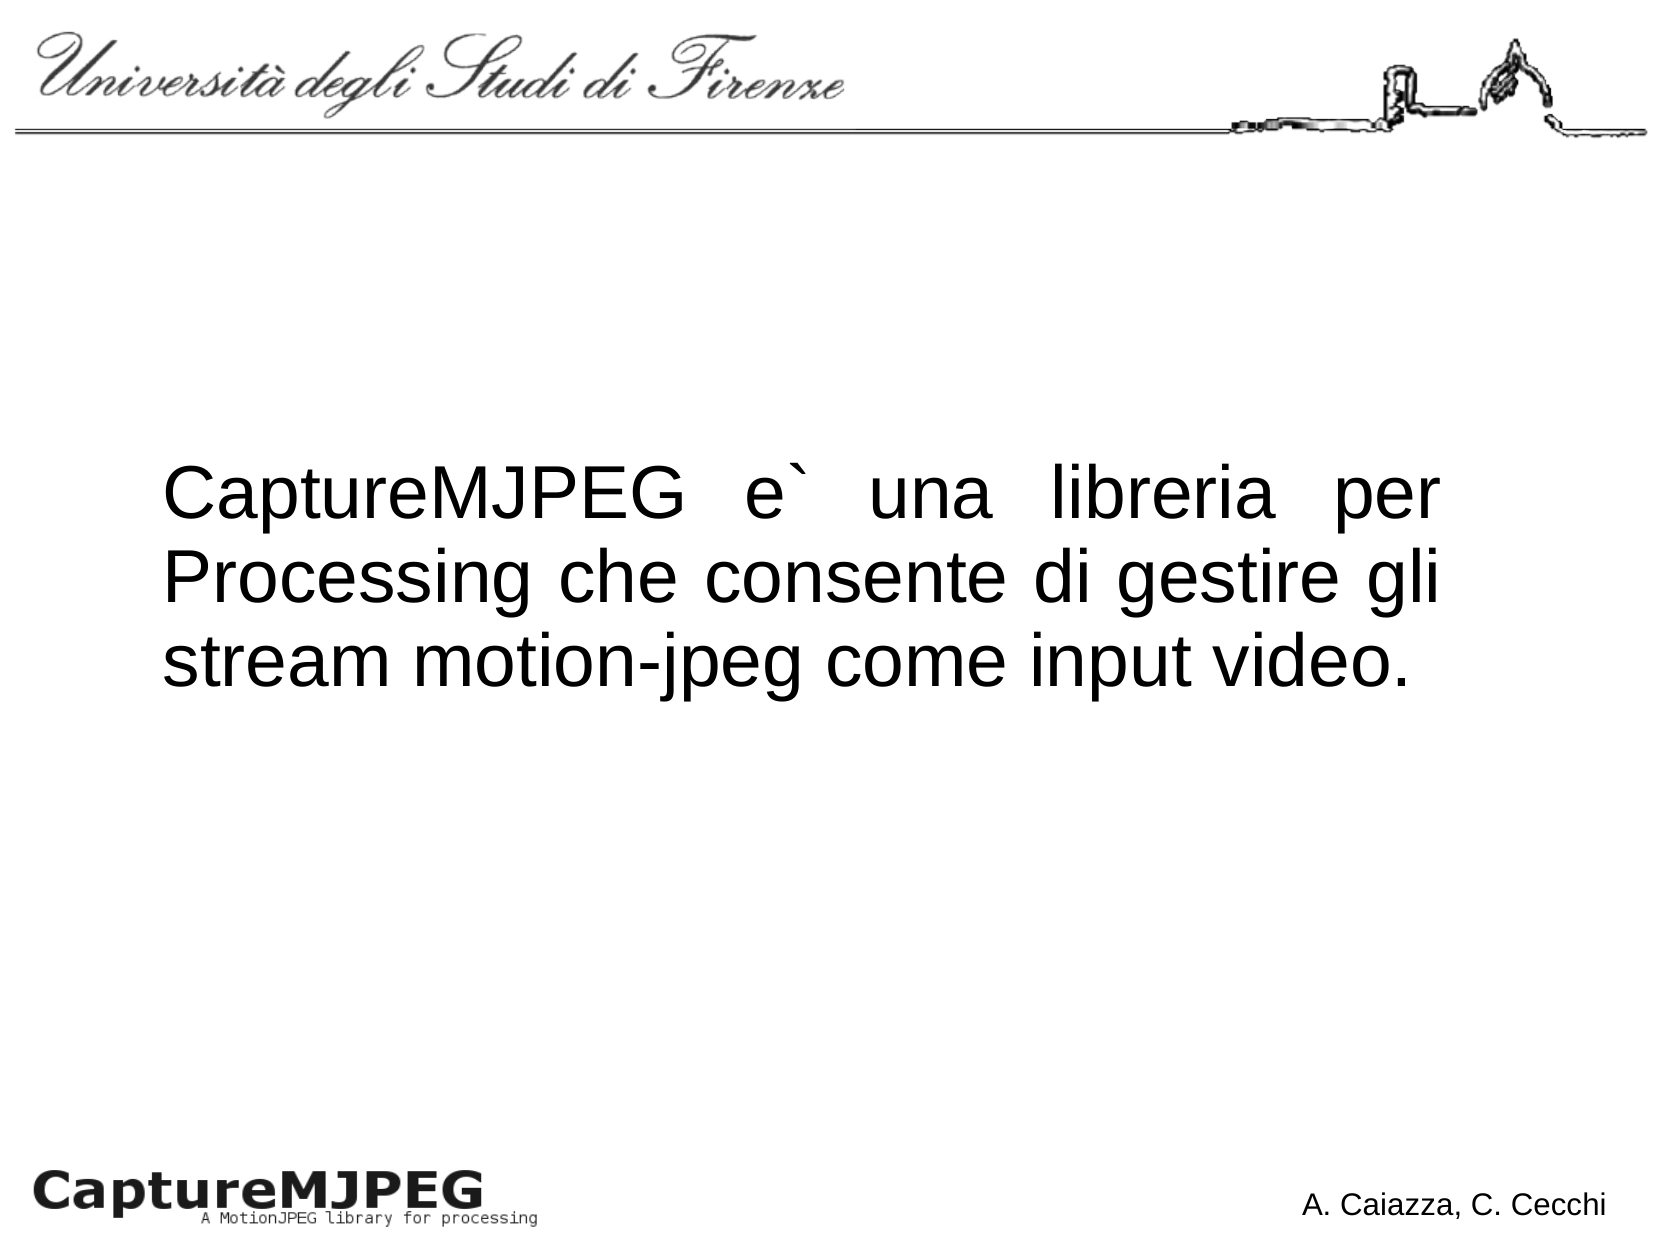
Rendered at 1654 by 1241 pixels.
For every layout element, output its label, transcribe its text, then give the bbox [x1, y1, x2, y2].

text_box CaptureMJPEG e` una libreria per Processing che consente di gestire gli stream motion-jpeg come input video. [147, 442, 1515, 752]
picture [17, 1159, 550, 1229]
picture [7, 4, 1654, 147]
